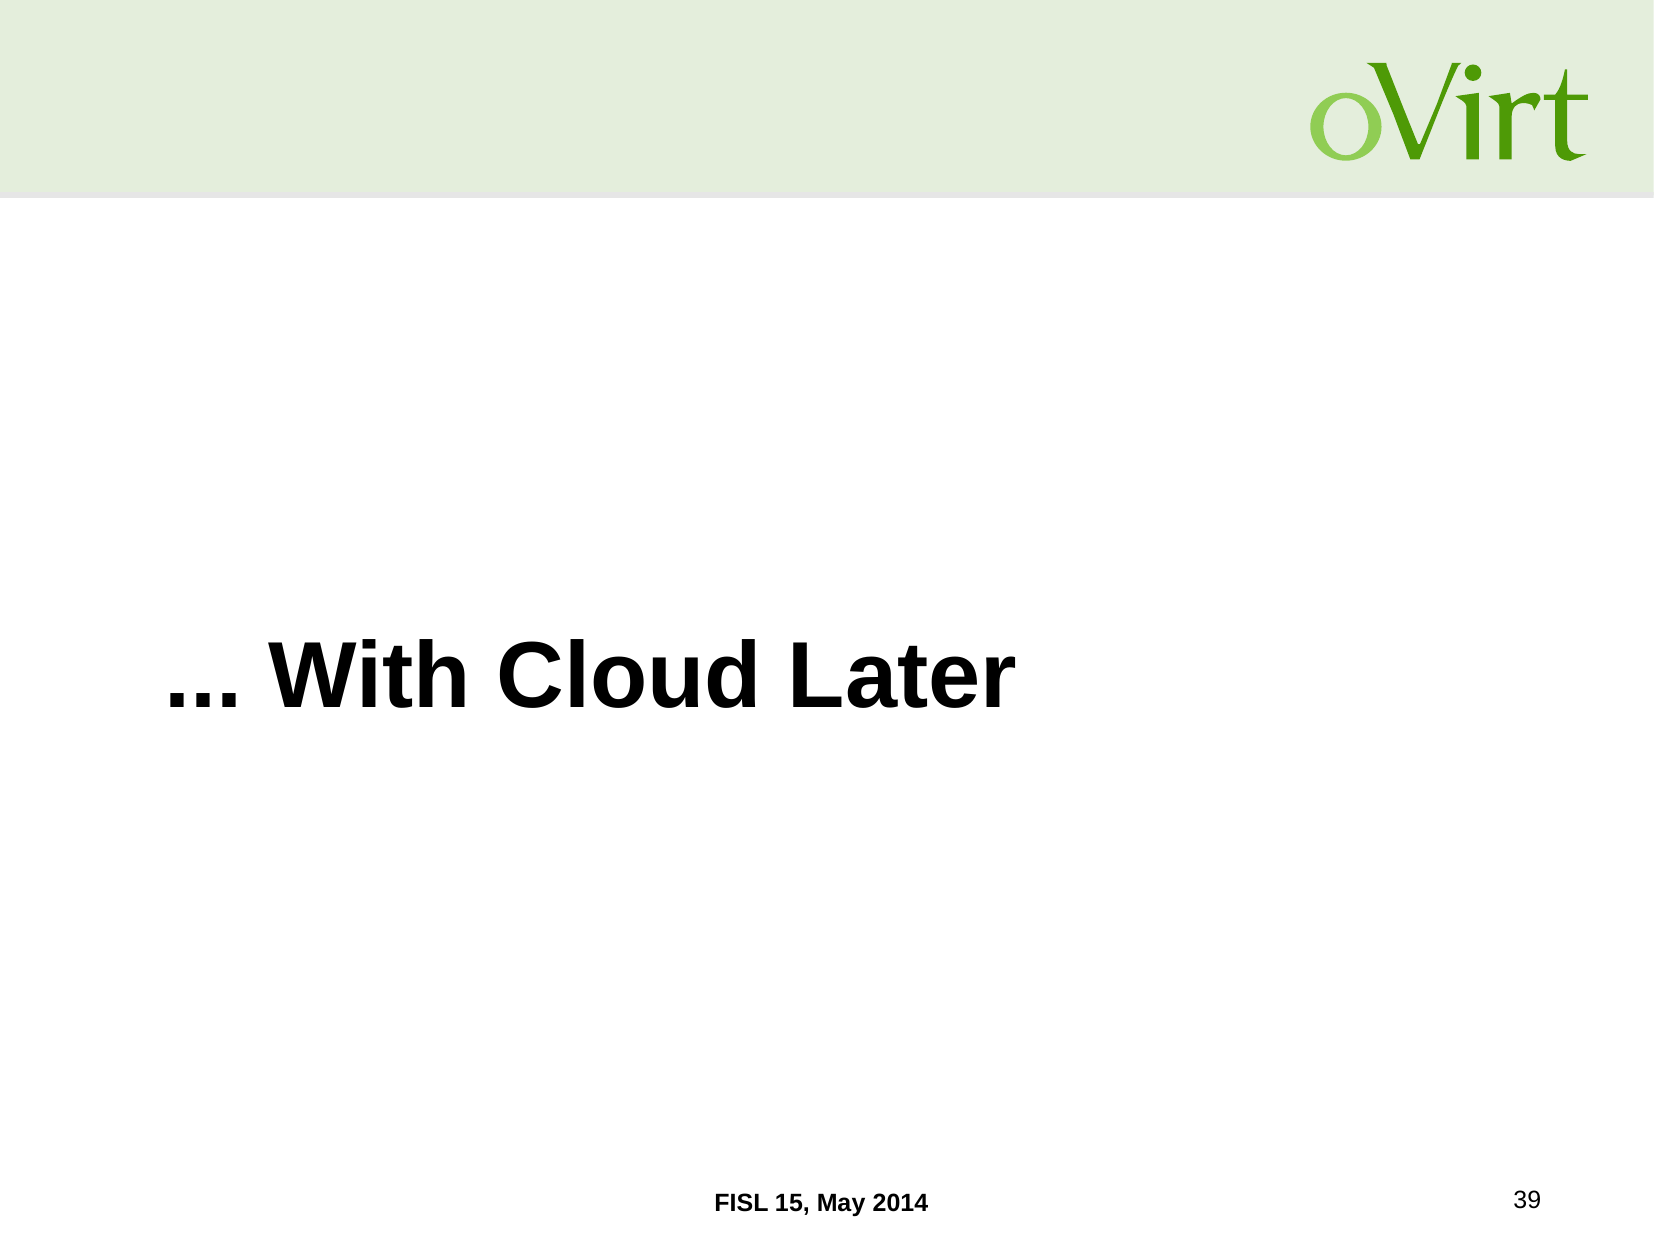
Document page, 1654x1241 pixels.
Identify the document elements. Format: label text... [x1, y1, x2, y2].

text_box ... With Cloud Later [150, 615, 1654, 750]
